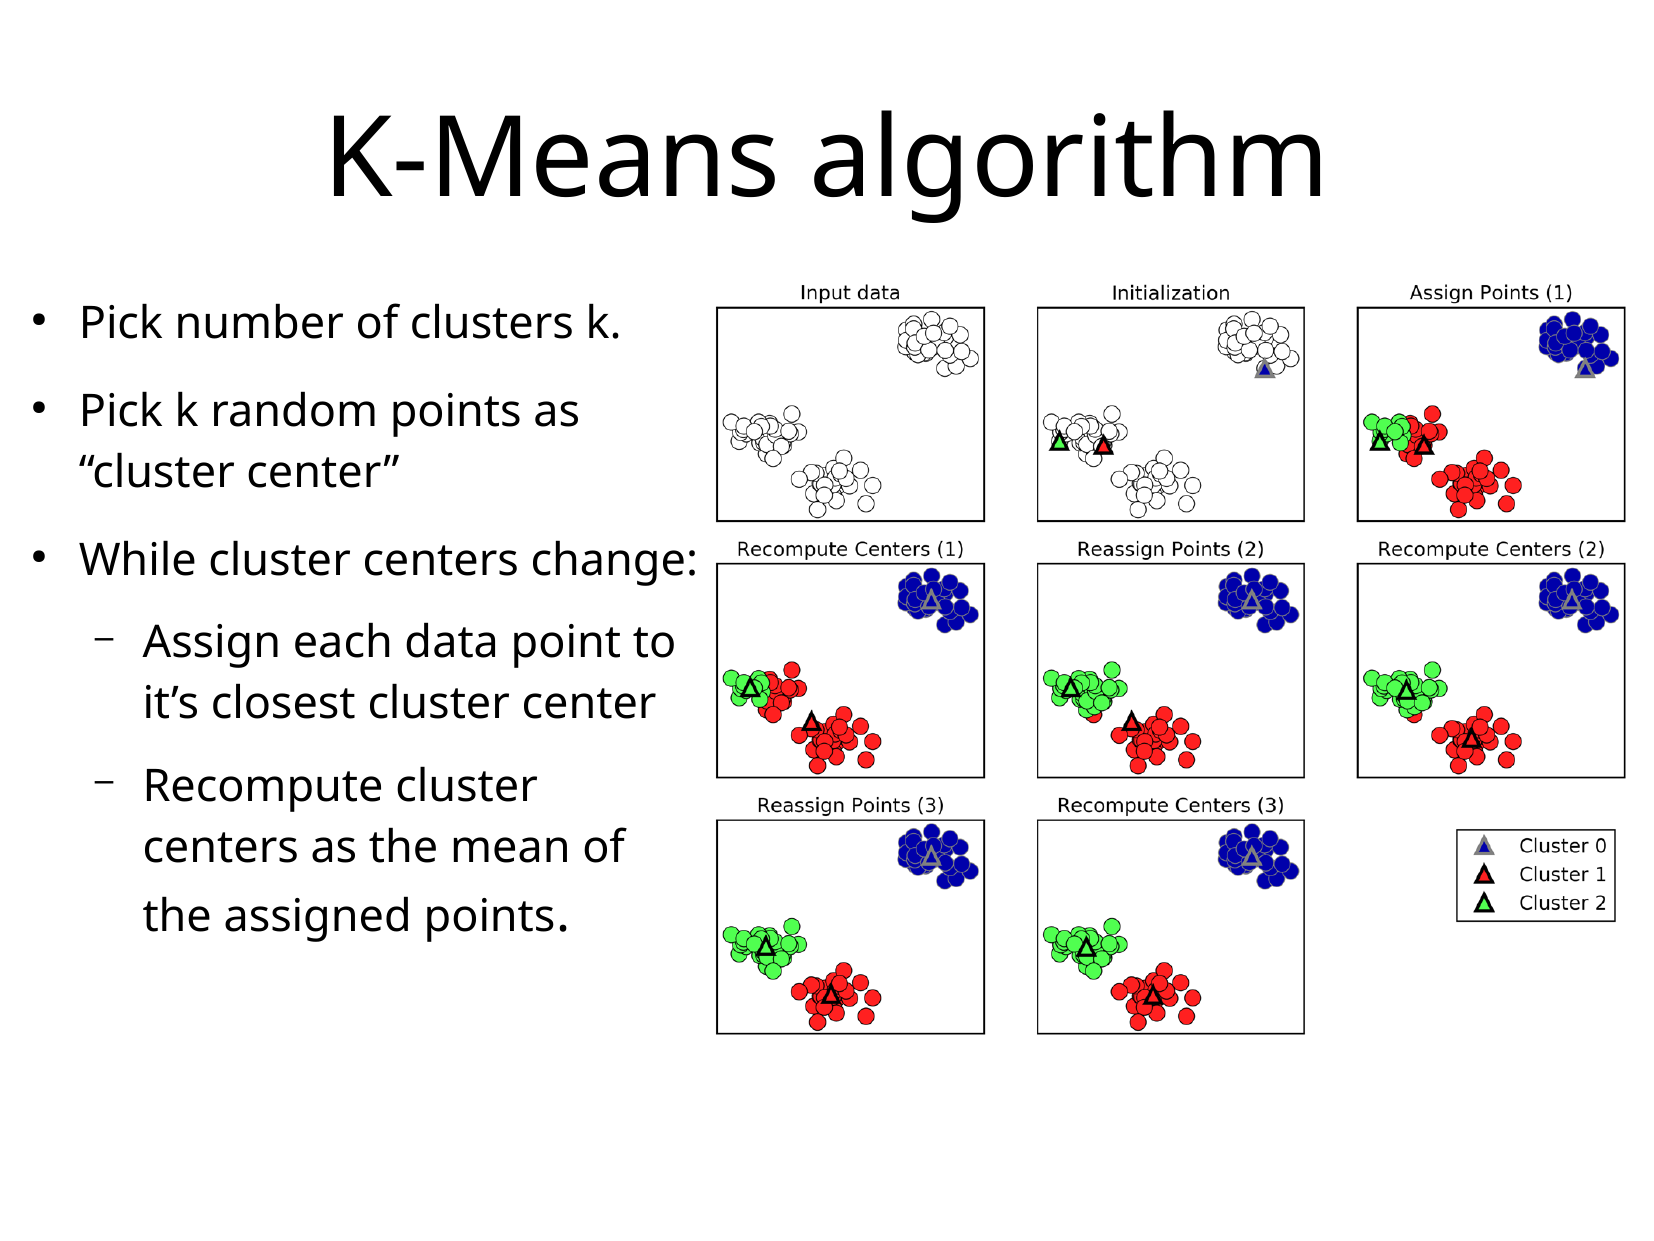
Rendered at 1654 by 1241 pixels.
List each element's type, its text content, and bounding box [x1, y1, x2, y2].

title K-Means algorithm [82, 49, 1571, 257]
picture [705, 271, 1636, 1045]
list Pick number of clusters k. Pick k random points as “cluster center” While cluster centers change: Assign each data point to it’s closest cluster center Recompute cluster centers as the mean of the assigned points. [15, 290, 705, 1010]
